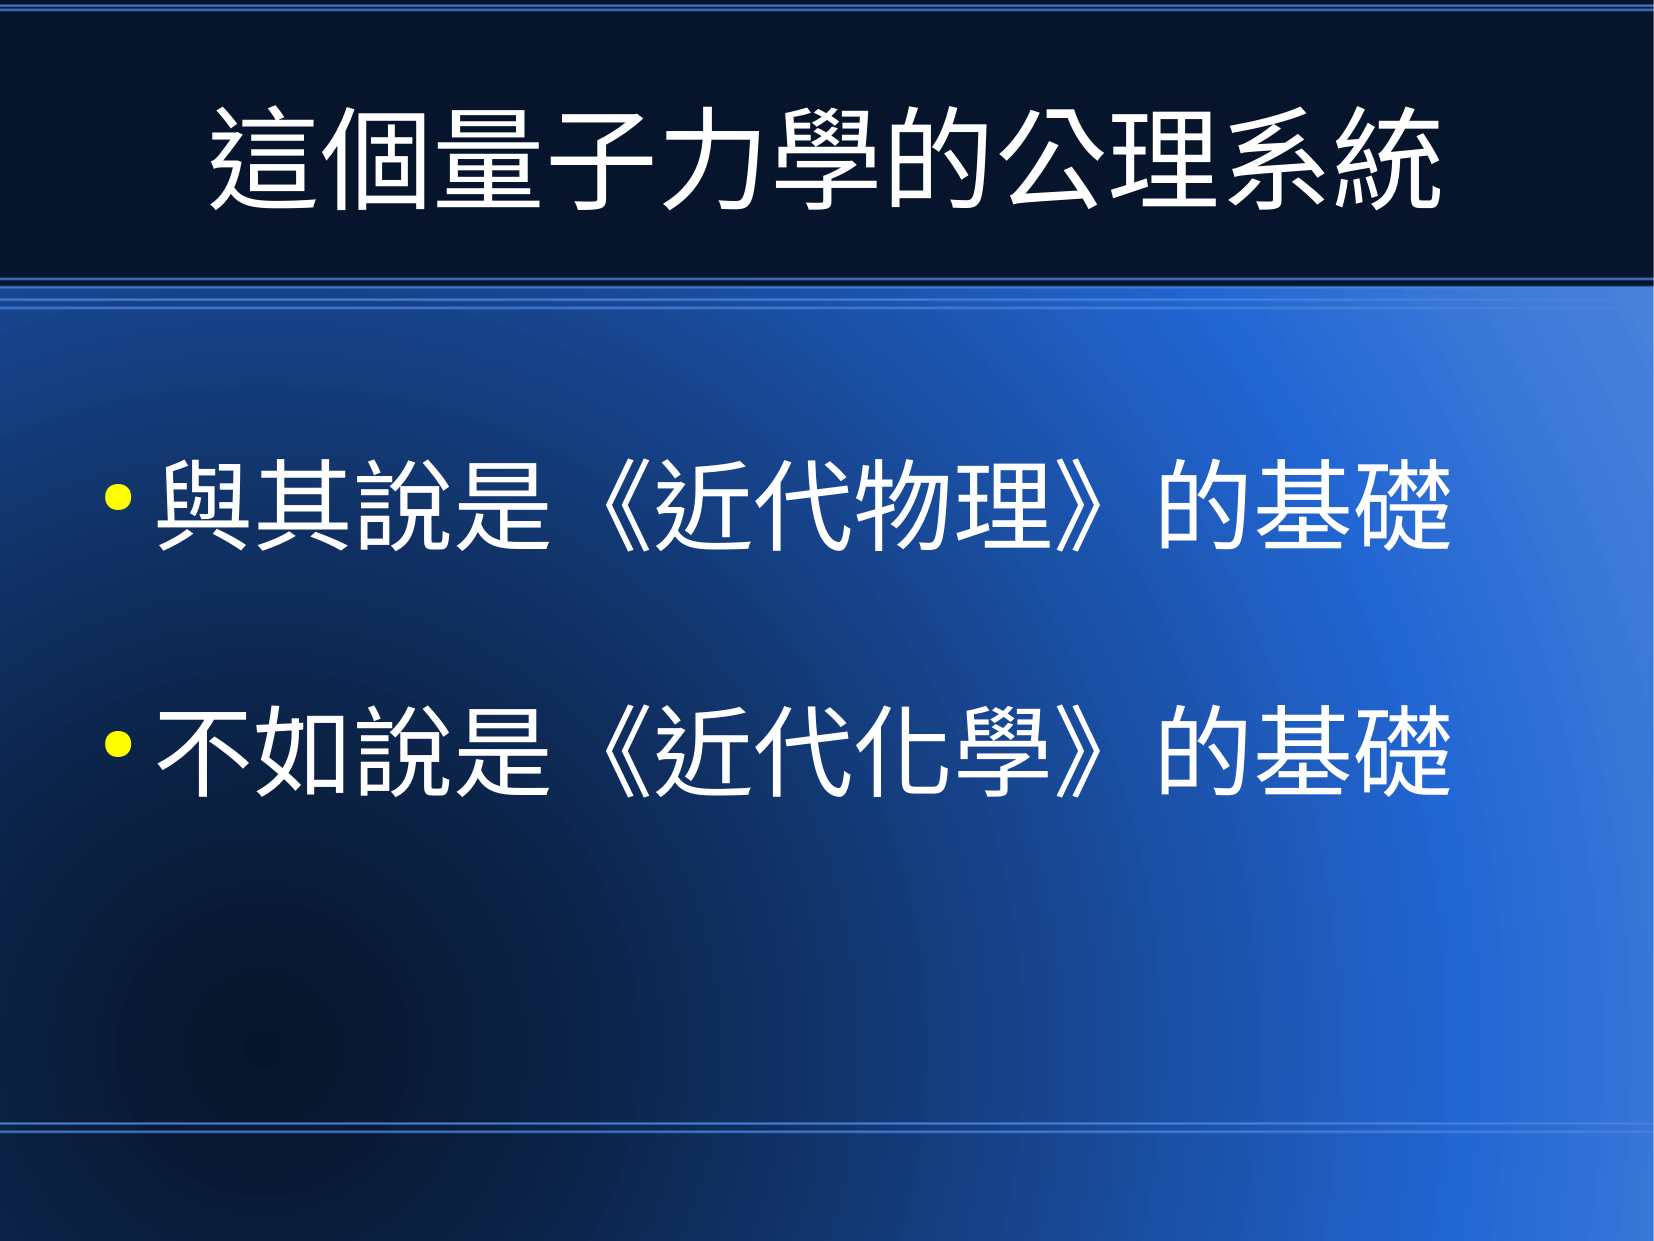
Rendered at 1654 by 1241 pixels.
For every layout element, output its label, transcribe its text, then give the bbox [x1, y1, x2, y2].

title 這個量子力學的公理系統 [82, 49, 1571, 257]
list 與其說是《近代物理》的基礎 不如說是《近代化學》的基礎 [82, 355, 1571, 1241]
picture [0, 0, 1654, 1241]
